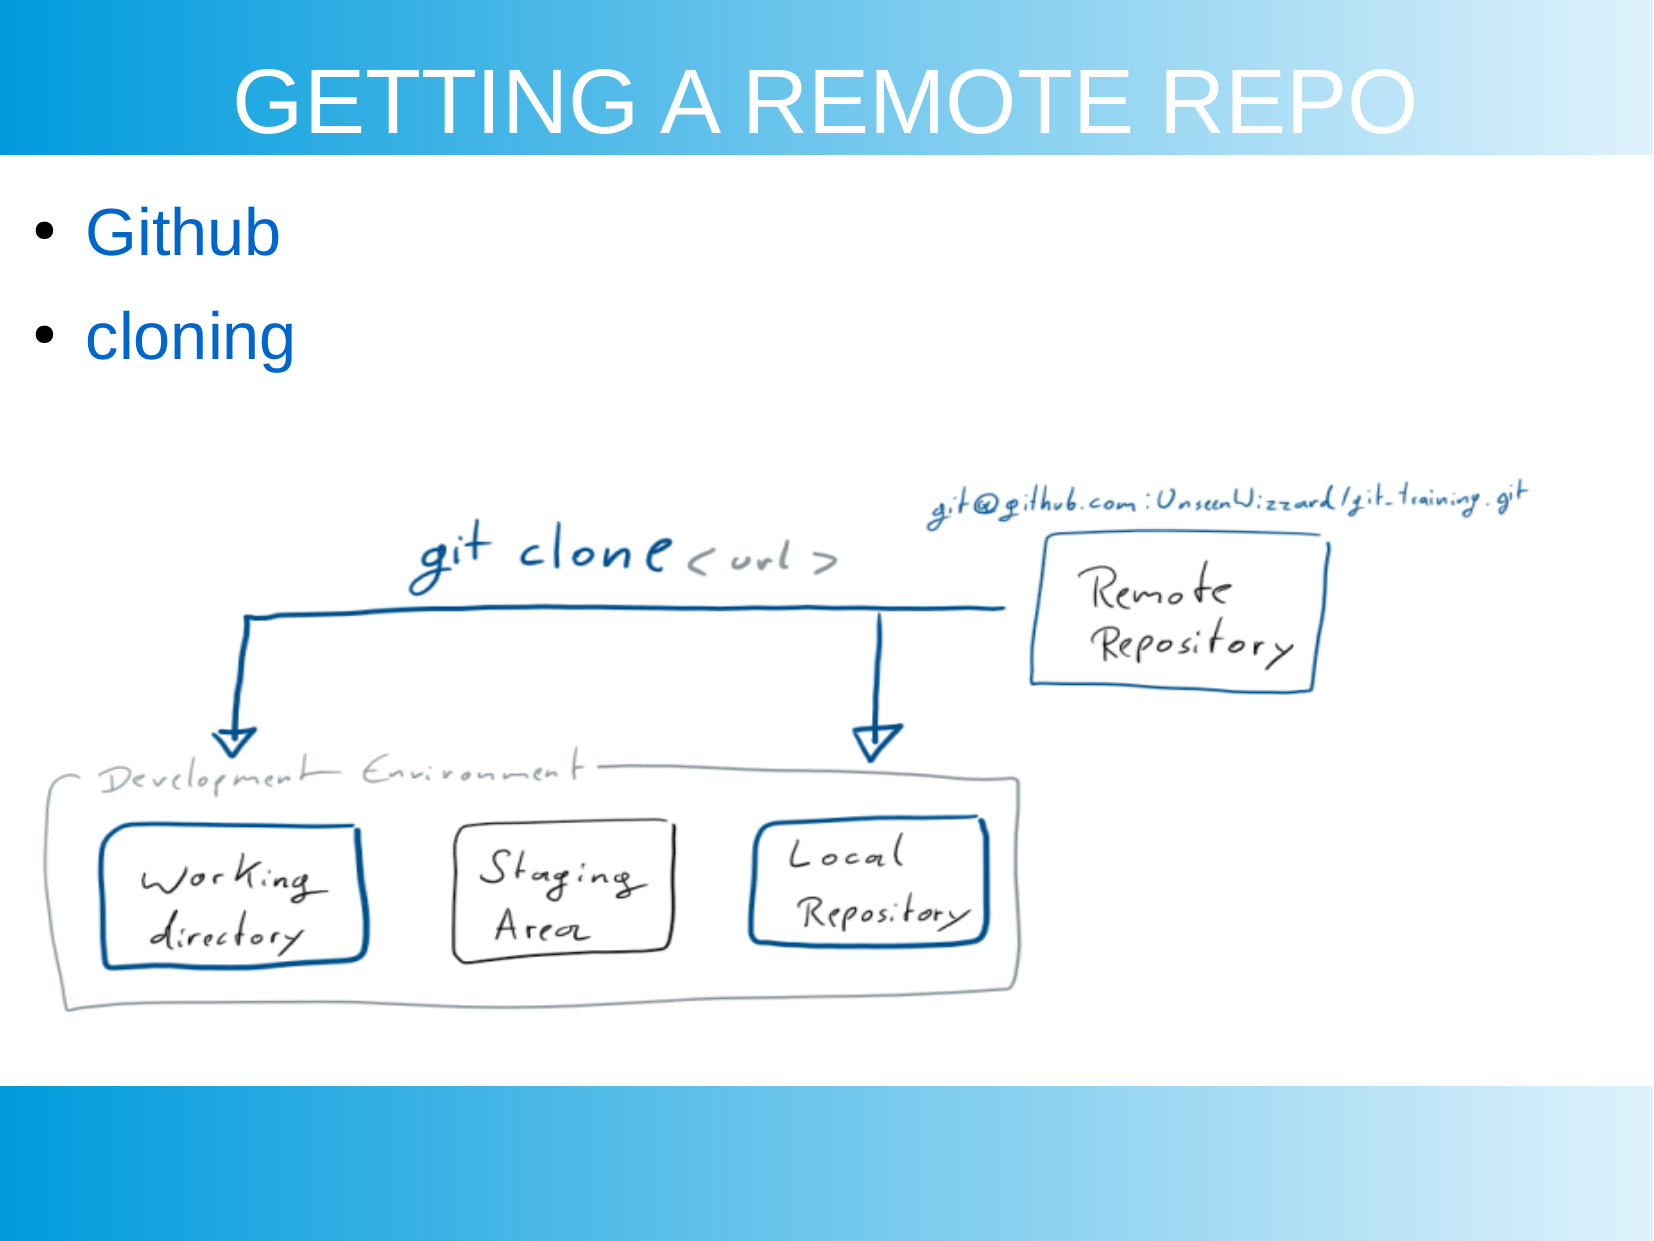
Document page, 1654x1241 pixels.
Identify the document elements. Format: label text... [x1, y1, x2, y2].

picture [15, 389, 1591, 1081]
title GETTING A REMOTE REPO [82, 49, 1571, 155]
list Github cloning [15, 195, 1636, 1081]
